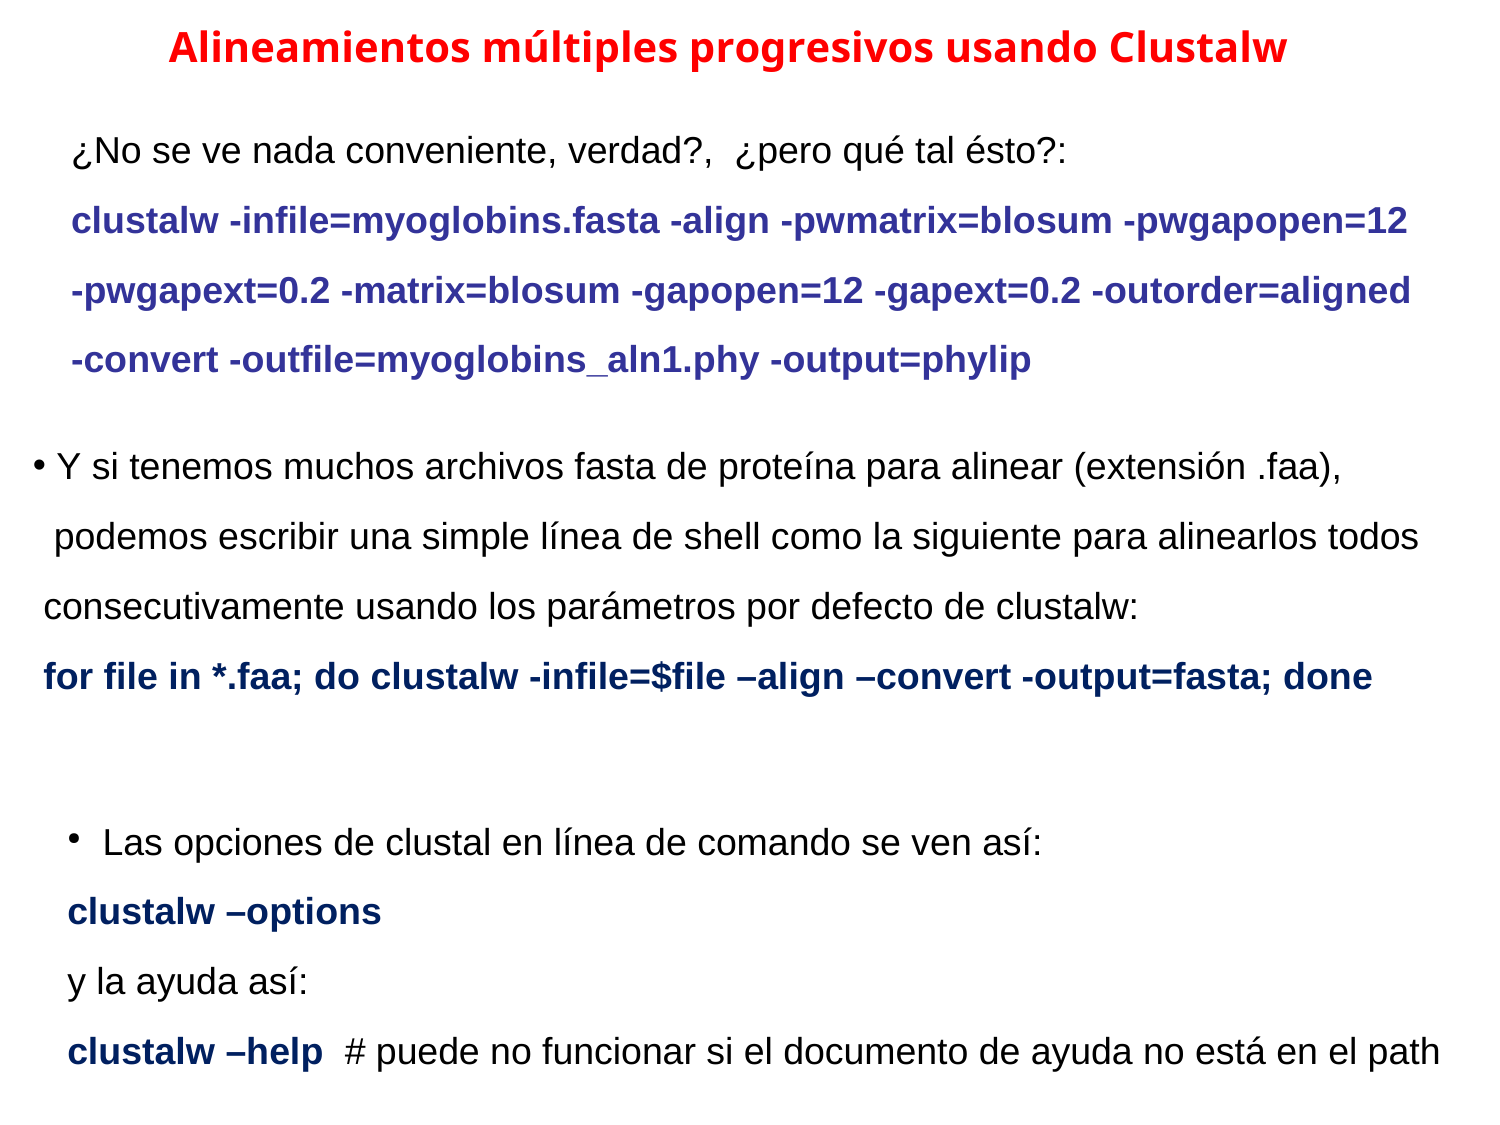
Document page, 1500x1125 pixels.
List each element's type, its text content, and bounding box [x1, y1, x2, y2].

text_box Las opciones de clustal en línea de comando se ven así: clustalw –options y la ayuda así: clustalw –help # puede no funcionar si el documento de ayuda no está en el path [52, 785, 1456, 1080]
text_box Alineamientos múltiples progresivos usando Clustalw [153, 13, 1304, 79]
text_box Y si tenemos muchos archivos fasta de proteína para alinear (extensión .faa), podemos escribir una simple línea de shell como la siguiente para alinearlos todos consecutivamente usando los parámetros por defecto de clustalw: for file in *.faa; do clustalw -infile=$file –align –convert -output=fasta; done [18, 410, 1482, 705]
text_box ¿No se ve nada conveniente, verdad?, ¿pero qué tal ésto?: clustalw -infile=myoglobins.fasta -align -pwmatrix=blosum -pwgapopen=12 -pwgapext=0.2 -matrix=blosum -gapopen=12 -gapext=0.2 -outorder=aligned -convert -outfile=myoglobins_aln1.phy -output=phylip [56, 93, 1439, 389]
